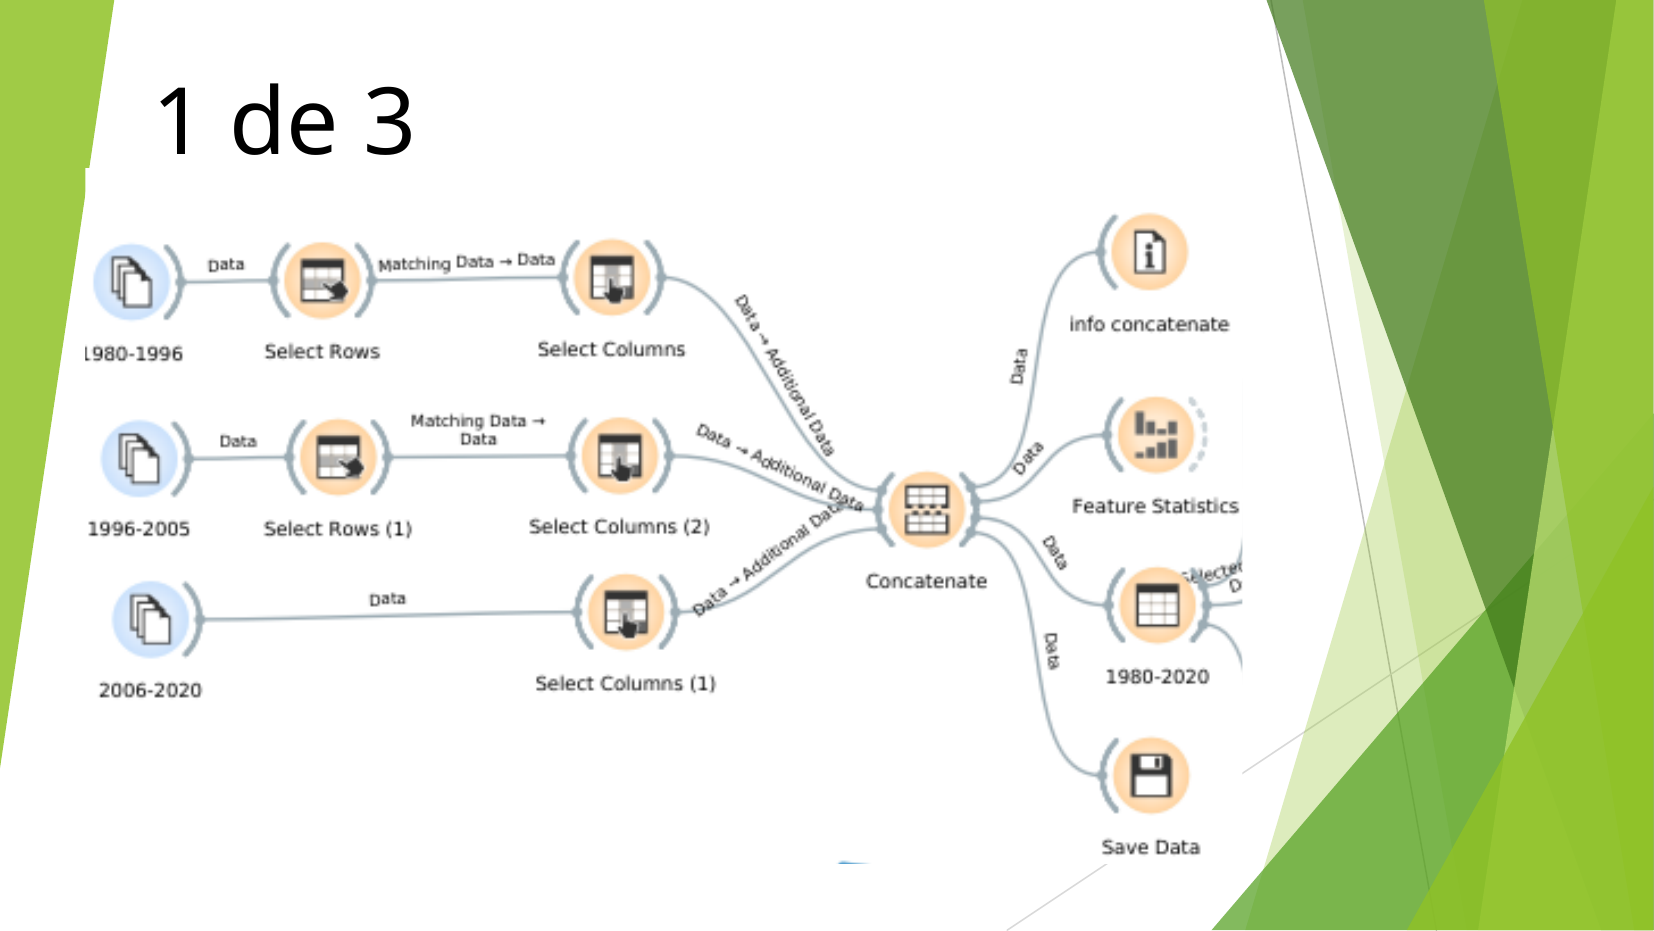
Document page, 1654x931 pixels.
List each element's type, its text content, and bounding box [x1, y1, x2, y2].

picture [85, 168, 1243, 864]
title 1 de 3 [137, 11, 1191, 181]
